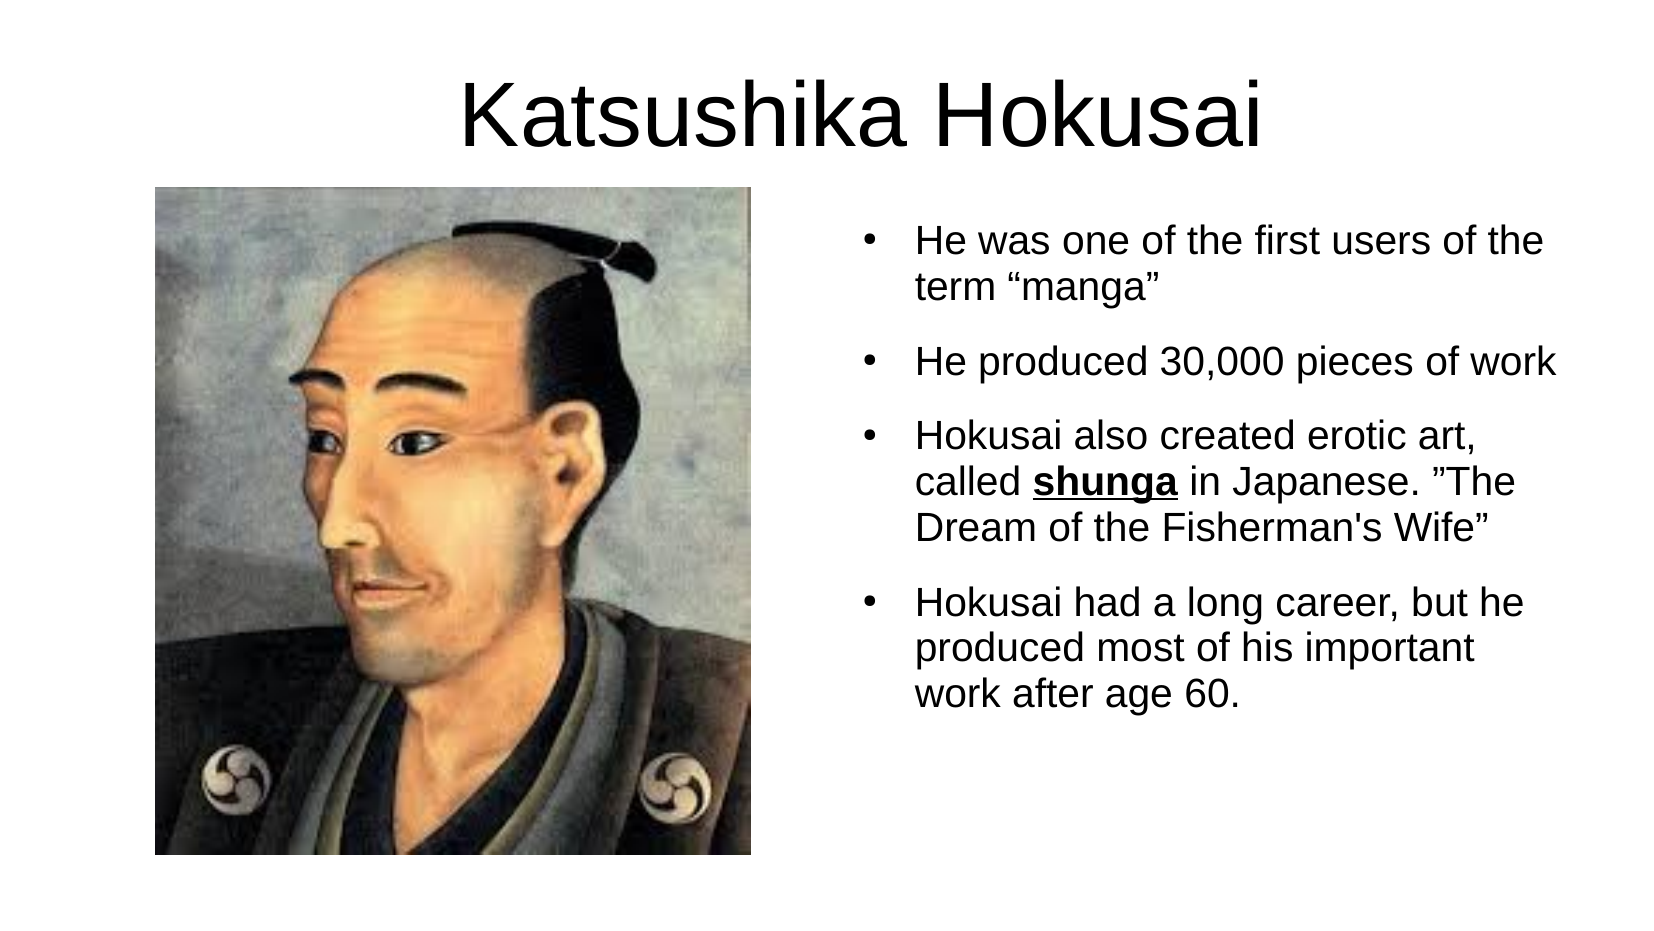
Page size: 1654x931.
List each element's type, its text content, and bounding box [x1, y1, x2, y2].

list He was one of the first users of the term “manga” He produced 30,000 pieces of work Hokusai also created erotic art, called shunga in Japanese. ”The Dream of the Fisherman's Wife” Hokusai had a long career, but he produced most of his important work after age 60. [845, 217, 1572, 758]
picture [155, 187, 751, 856]
title Katsushika Hokusai [82, 37, 1571, 193]
